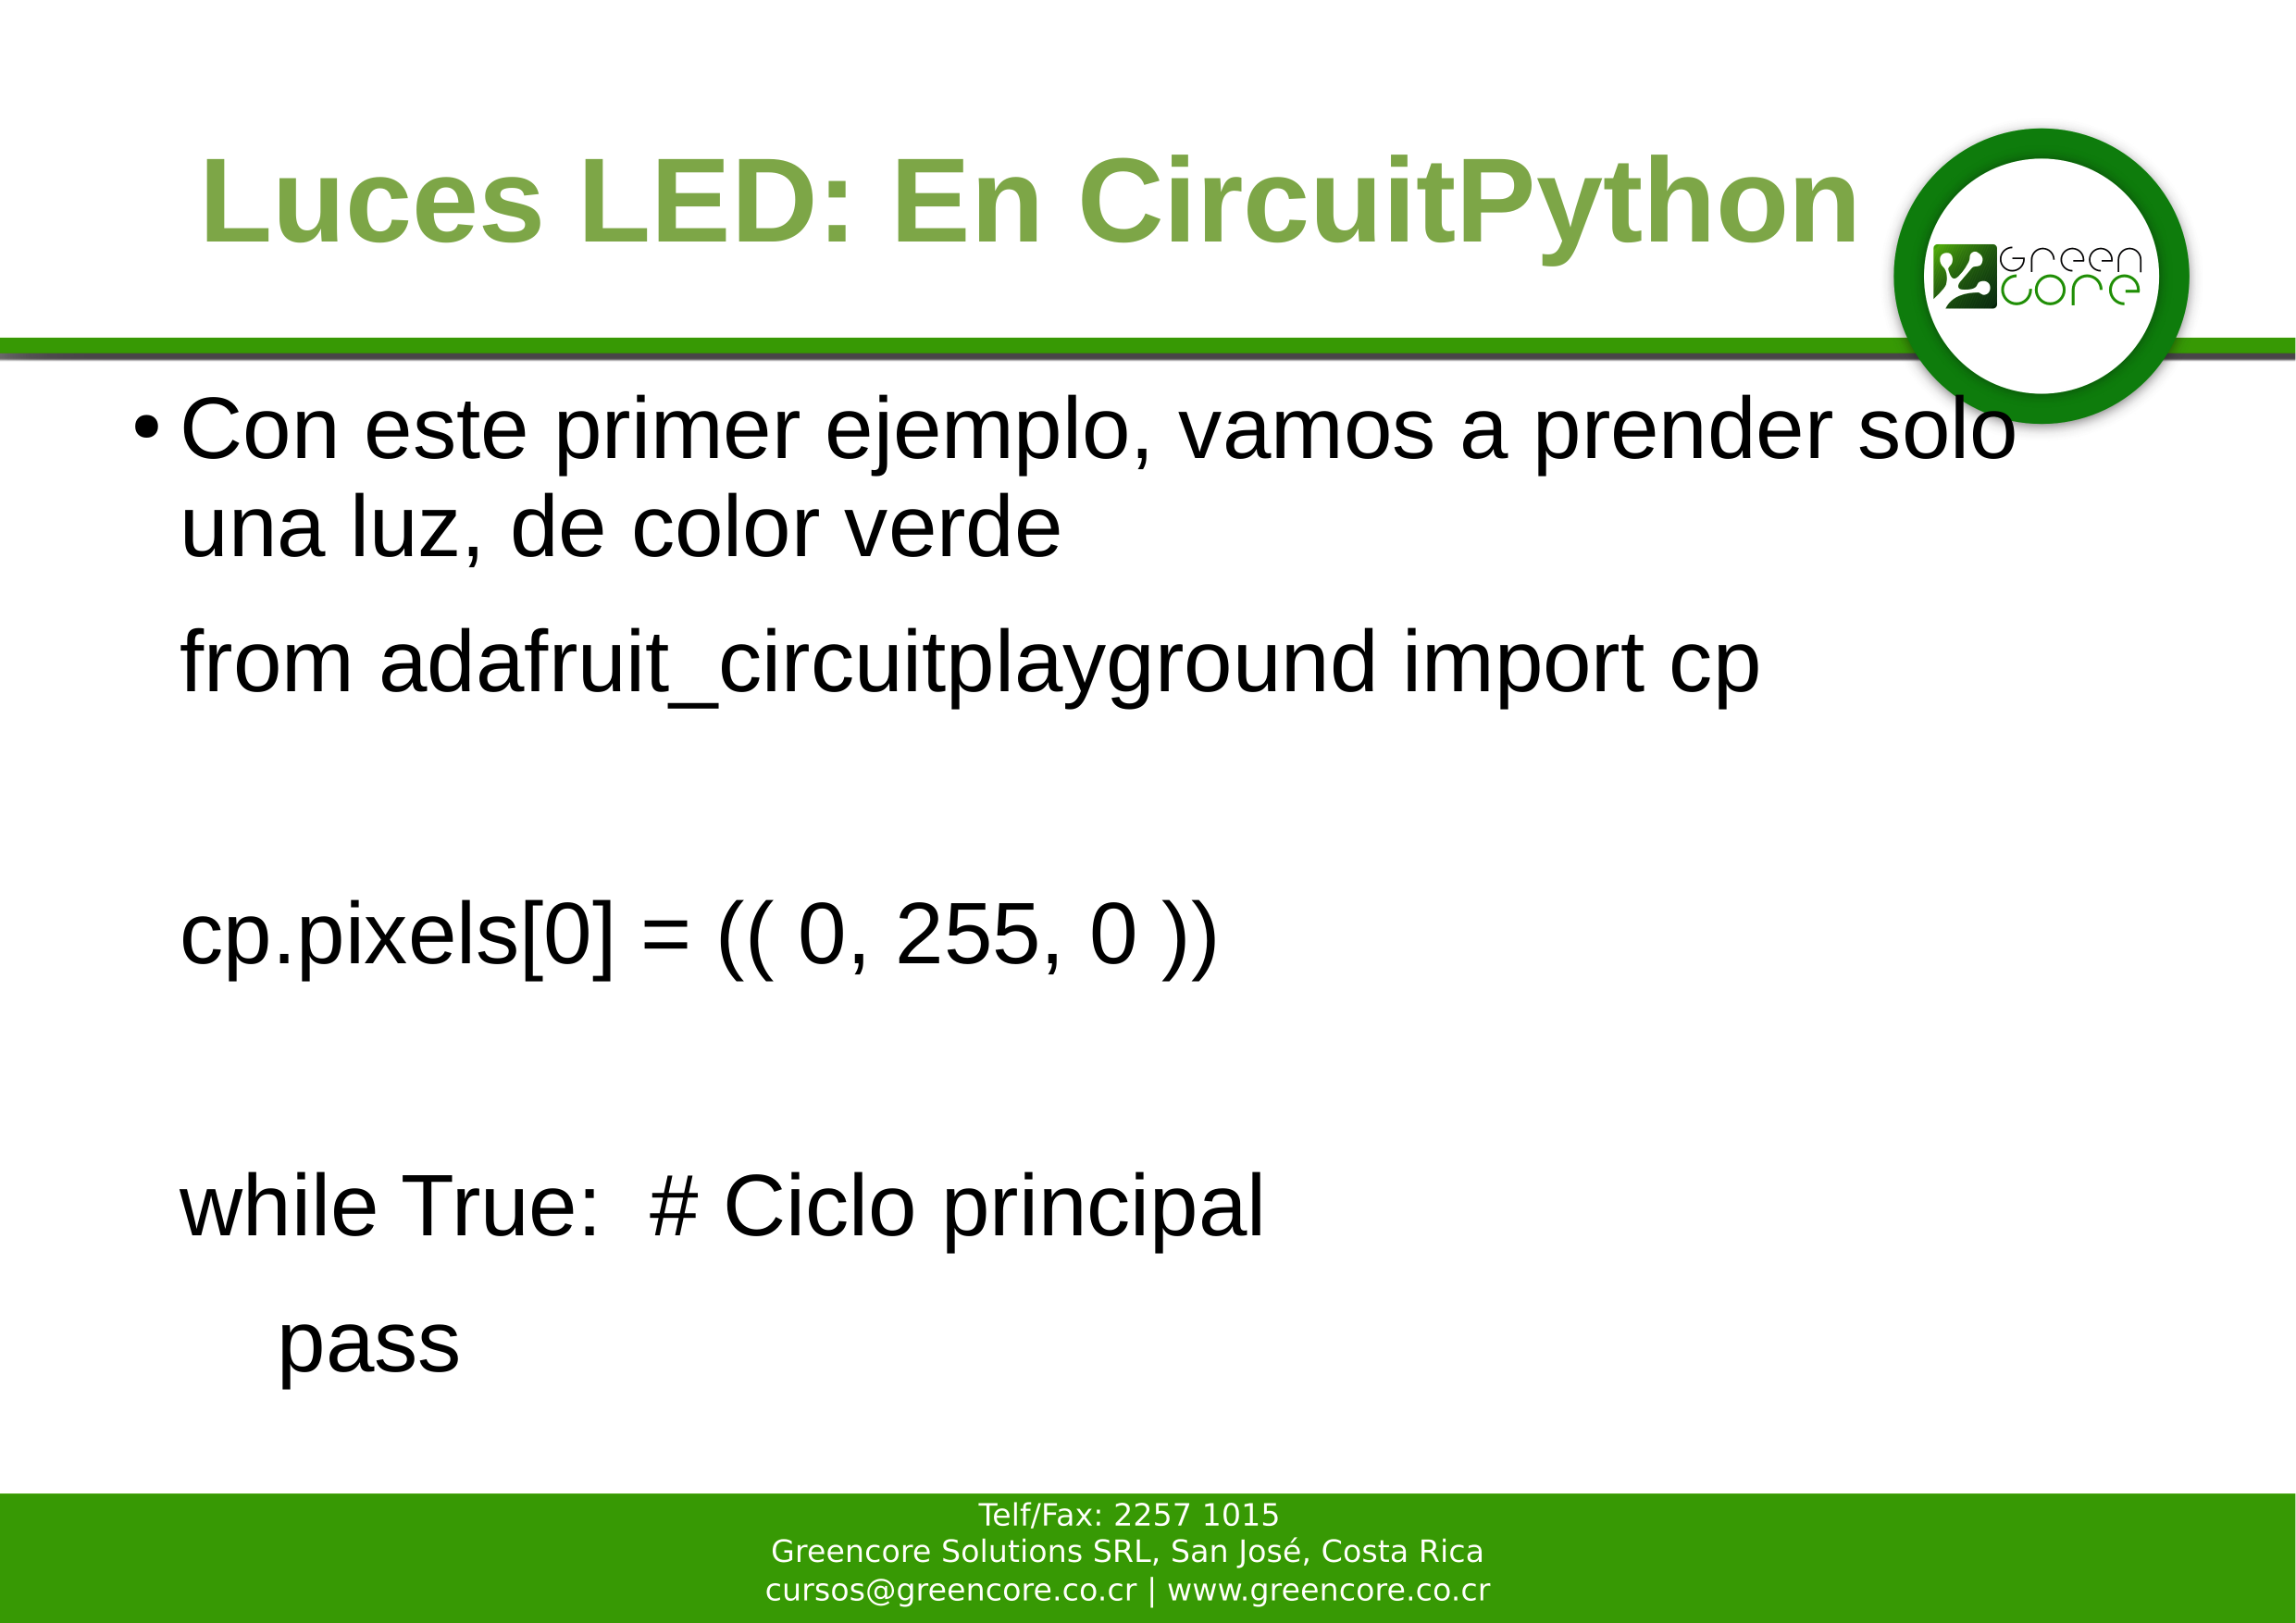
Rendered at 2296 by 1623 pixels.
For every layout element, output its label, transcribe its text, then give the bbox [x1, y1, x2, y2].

title Luces LED: En CircuitPython [115, 64, 2181, 336]
list Con este primer ejemplo, vamos a prender solo una luz, de color verde from adafruit_circuitplayground import cp cp.pixels[0] = (( 0, 255, 0 )) while True: # Ciclo principal pass [115, 379, 2181, 1489]
picture [0, 0, 2296, 1623]
